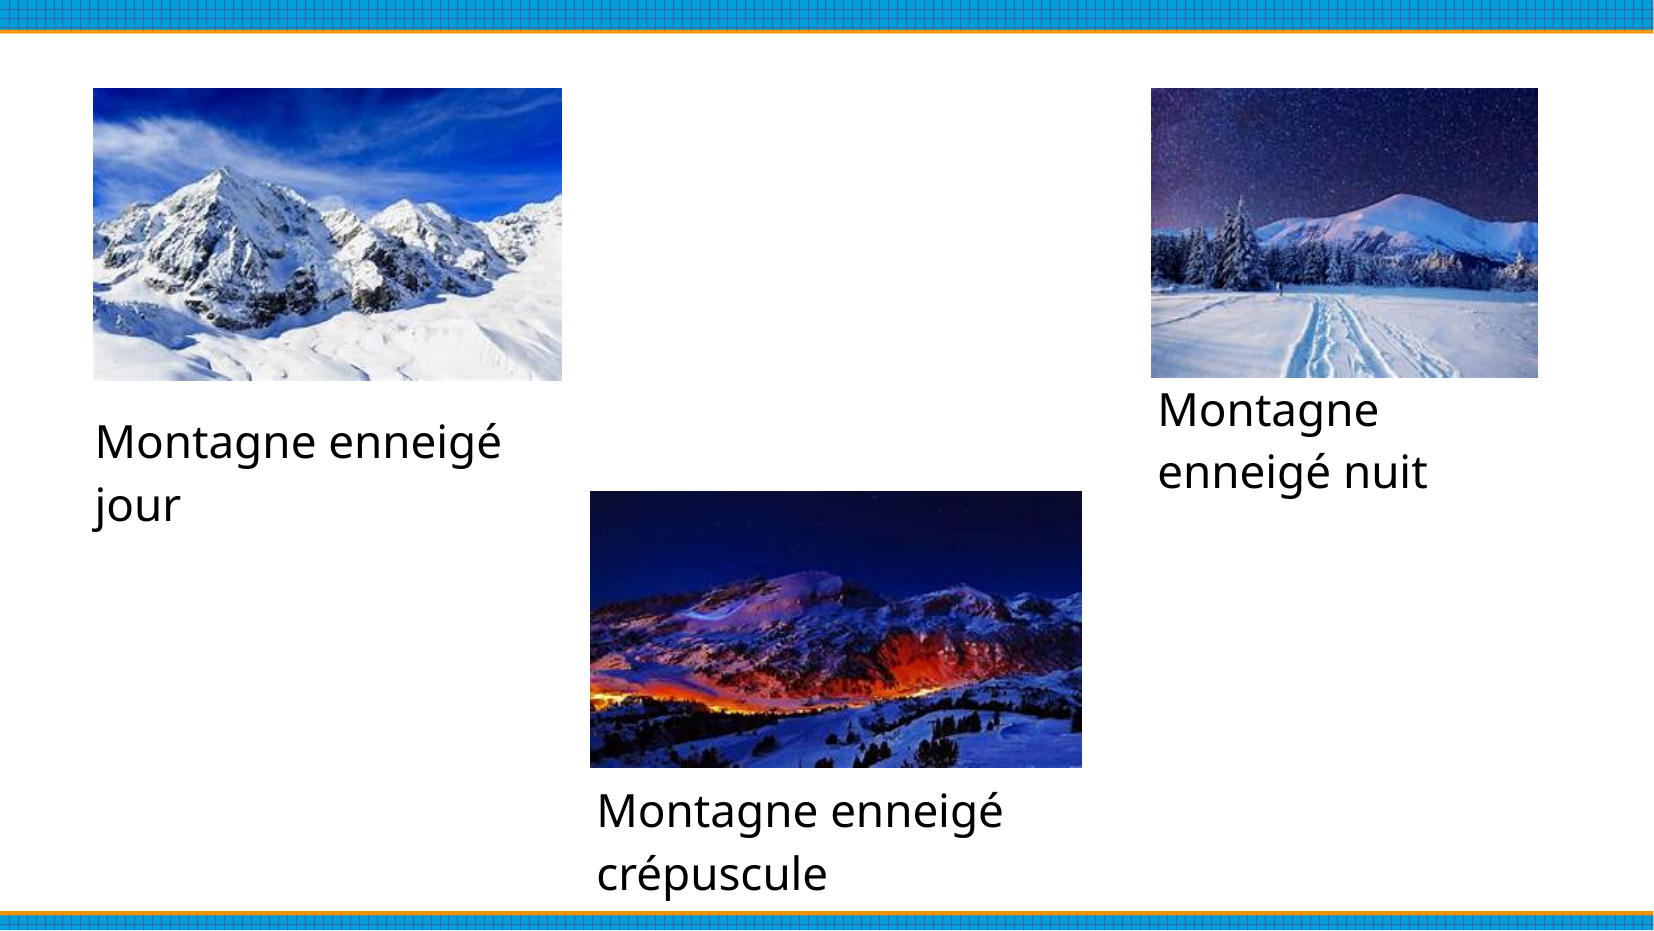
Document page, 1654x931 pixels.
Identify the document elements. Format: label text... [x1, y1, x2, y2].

picture [93, 88, 562, 381]
text_box Montagne enneigé crépuscule [590, 778, 1093, 905]
text_box Montagne enneigé nuit [1151, 376, 1536, 504]
picture [590, 491, 1082, 768]
picture [1151, 88, 1538, 378]
text_box Montagne enneigé jour [88, 409, 532, 536]
